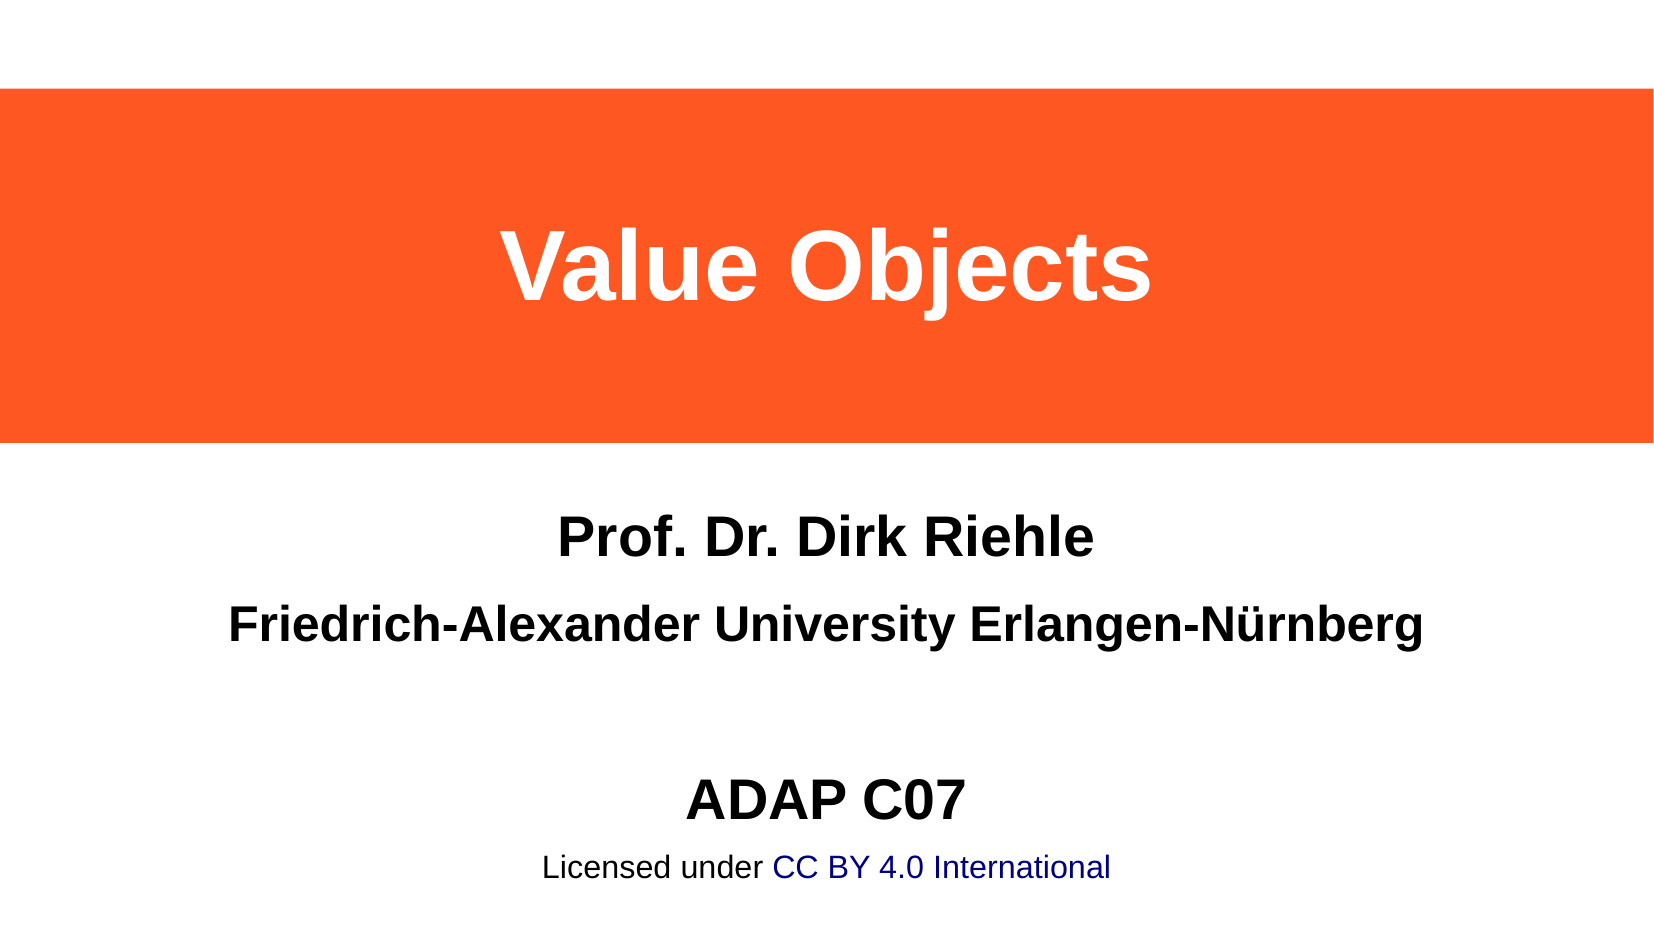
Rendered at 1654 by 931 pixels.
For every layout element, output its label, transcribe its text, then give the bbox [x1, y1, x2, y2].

title Value Objects [0, 88, 1654, 443]
subtitle Prof. Dr. Dirk Riehle Friedrich-Alexander University Erlangen-Nürnberg ADAP C07 Licensed under CC BY 4.0 International [29, 472, 1625, 886]
